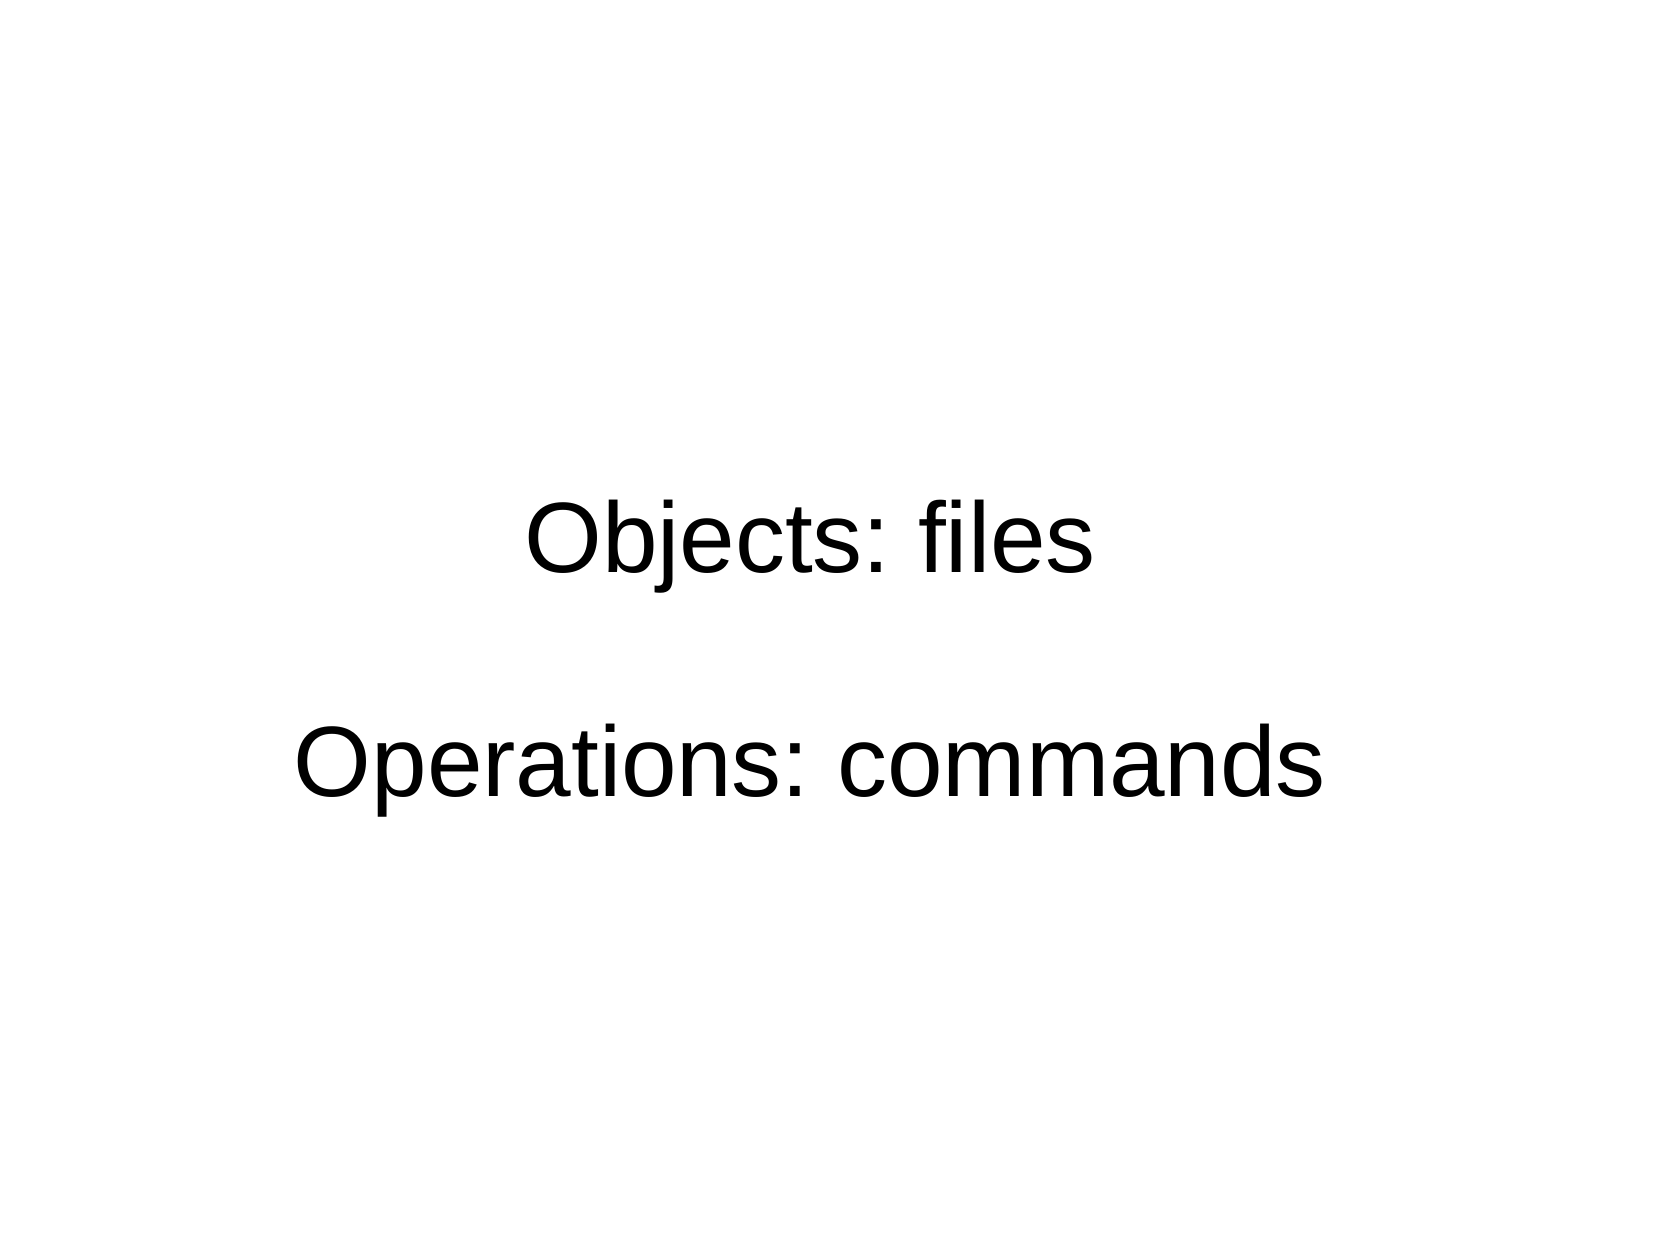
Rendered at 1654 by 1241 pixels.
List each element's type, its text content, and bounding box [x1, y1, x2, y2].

text_box Objects: files Operations: commands [82, 290, 1538, 1010]
